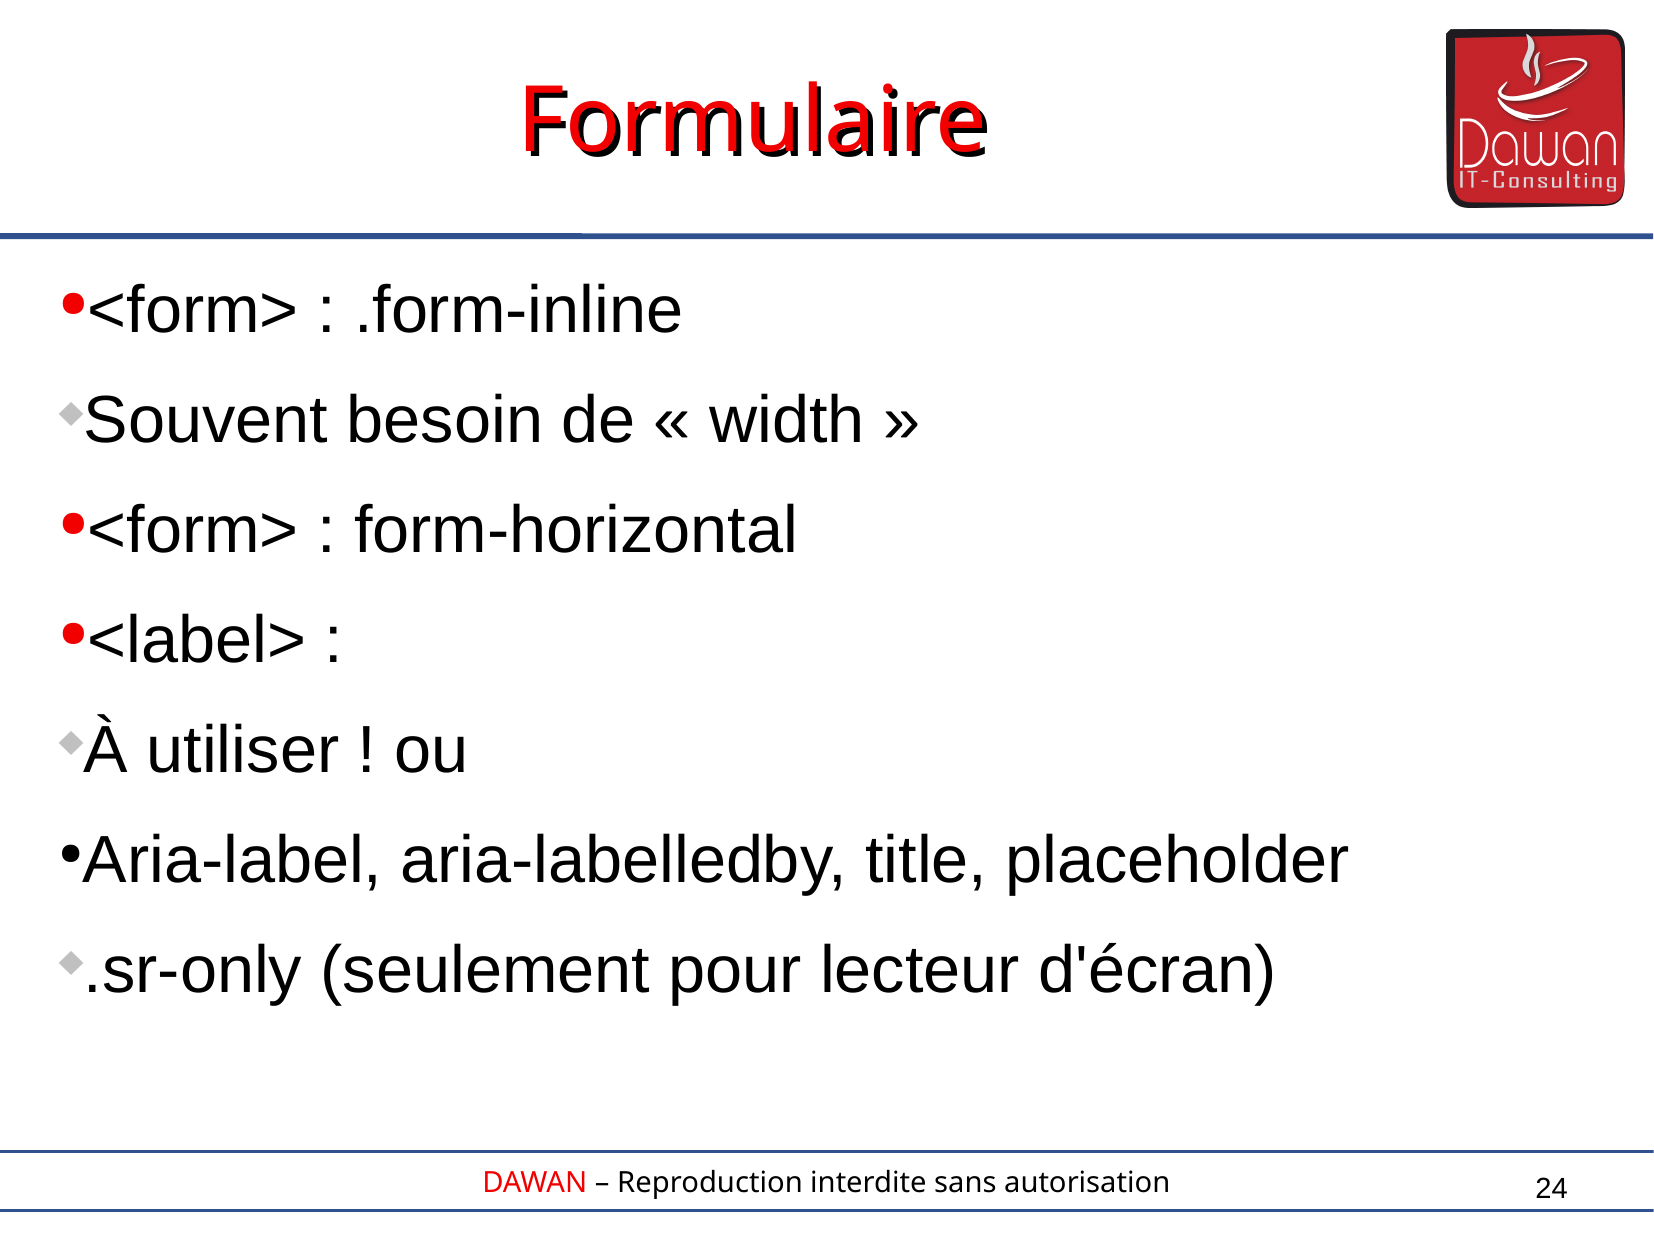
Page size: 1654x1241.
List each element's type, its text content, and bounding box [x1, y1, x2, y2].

list <form> : .form-inline Souvent besoin de « width » <form> : form-horizontal <label> : À utiliser ! ou Aria-label, aria-labelledby, title, placeholder .sr-only (seulement pour lecteur d'écran) [59, 265, 1595, 1094]
title Formulaire [59, 24, 1447, 206]
text_box [1535, 1169, 1595, 1234]
